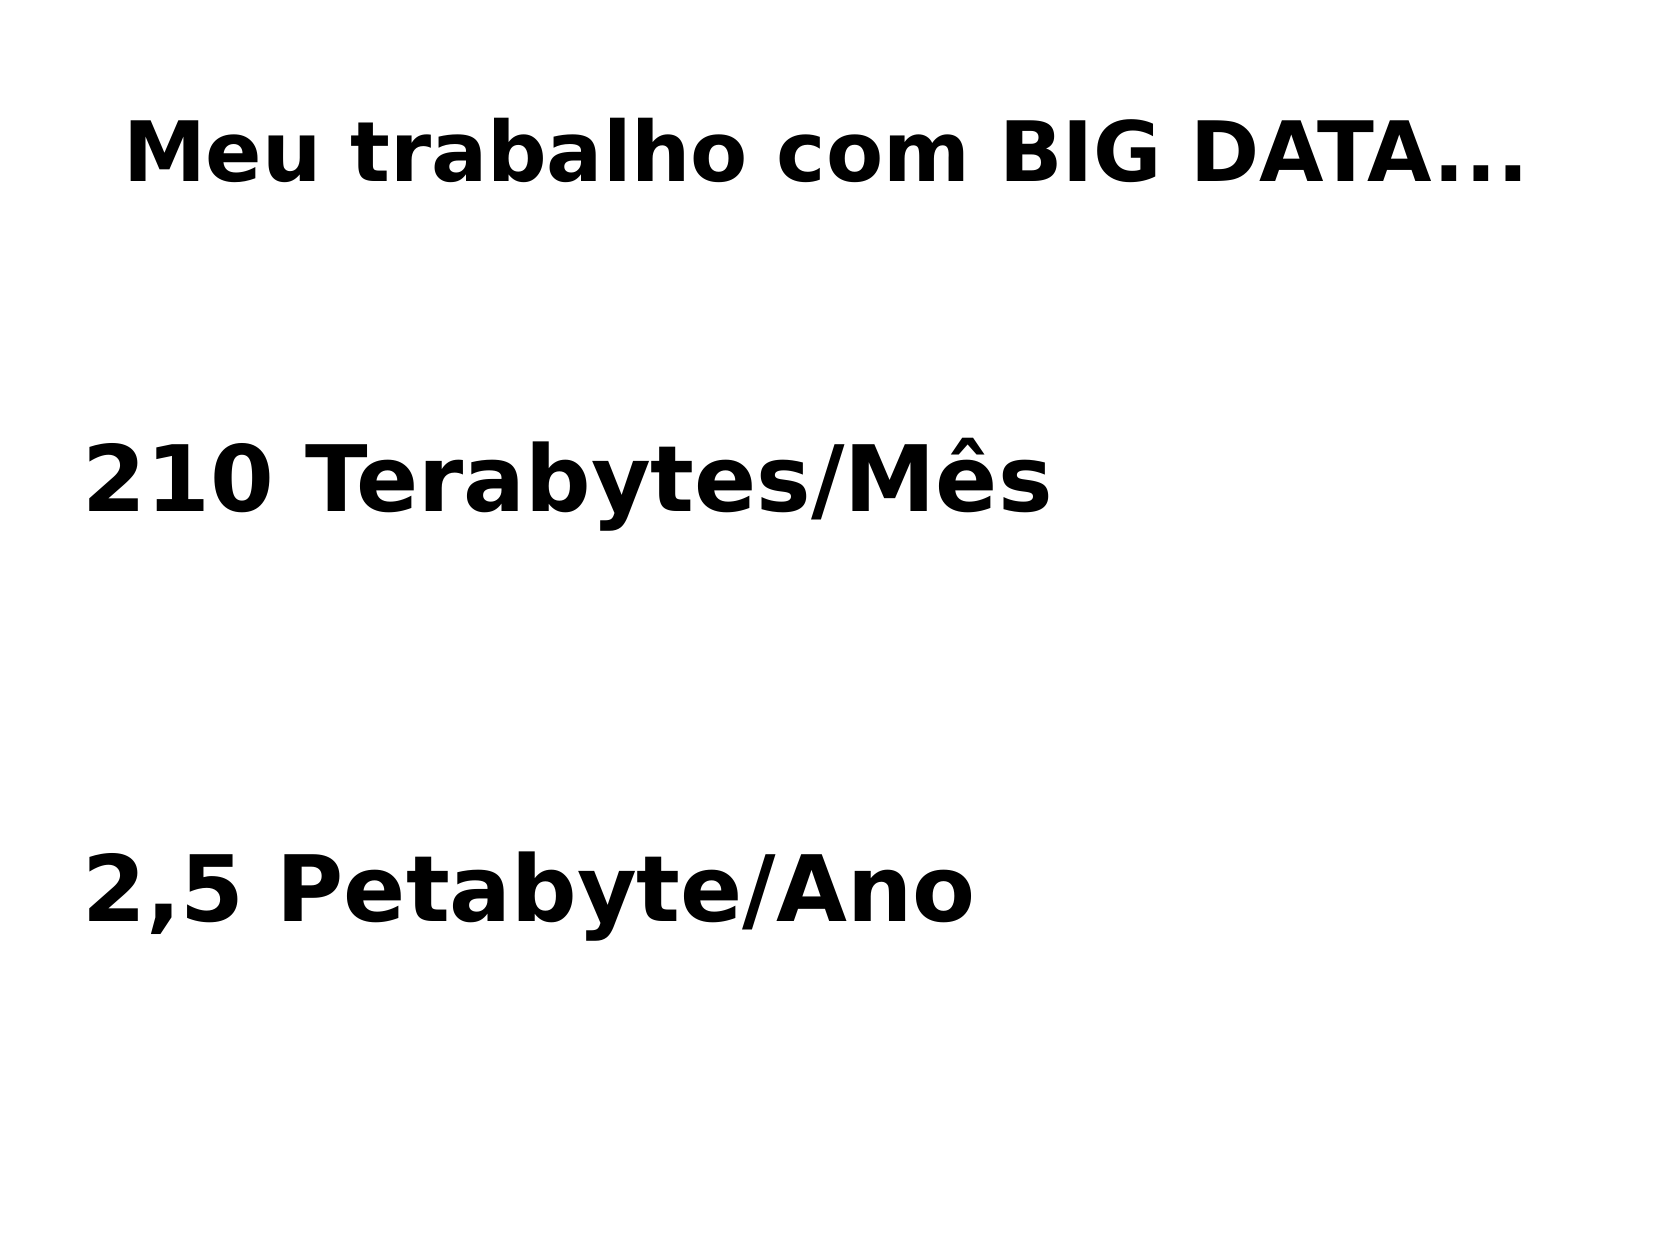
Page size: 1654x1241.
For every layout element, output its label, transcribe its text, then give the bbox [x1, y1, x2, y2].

title Meu trabalho com BIG DATA... [82, 49, 1571, 257]
list 210 Terabytes/Mês 2,5 Petabyte/Ano [82, 290, 1571, 1109]
